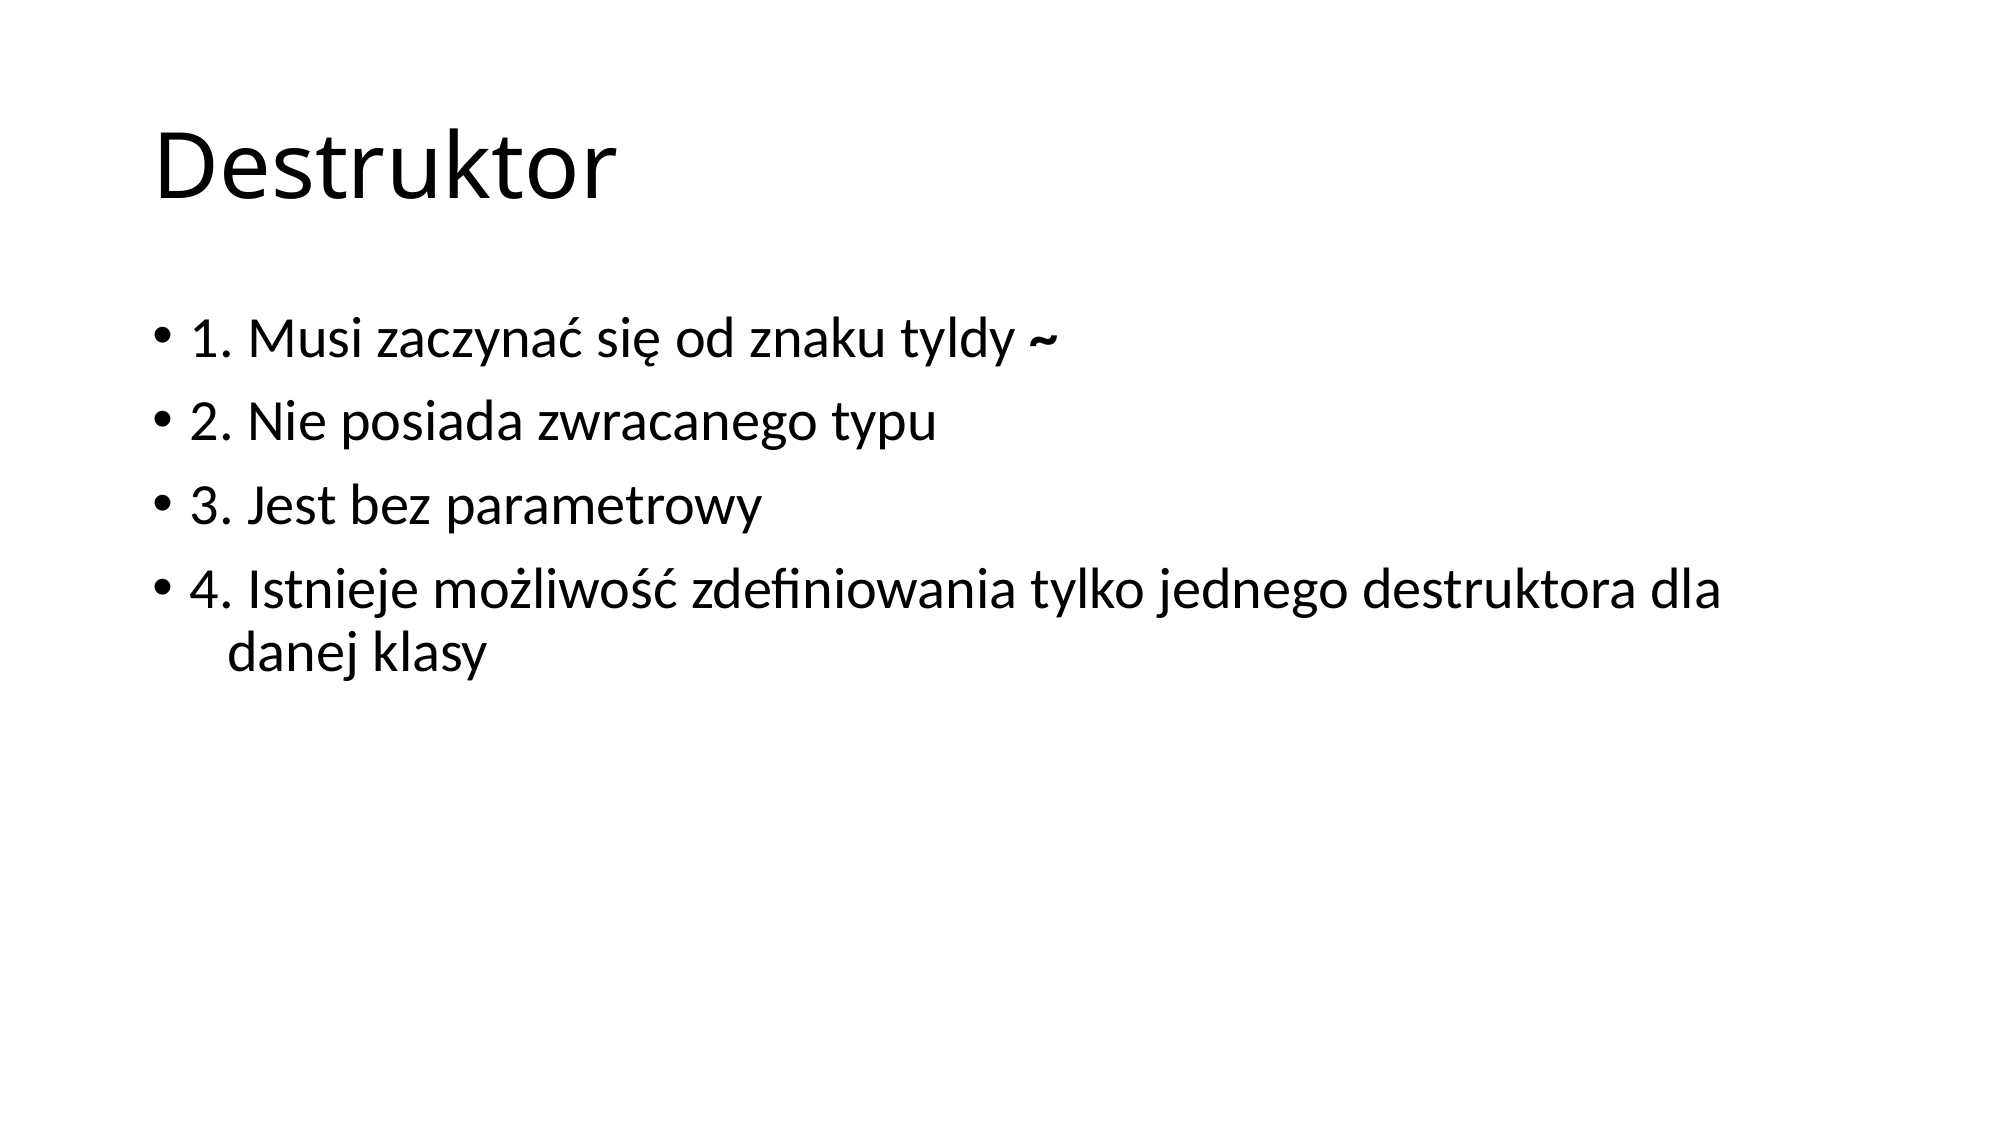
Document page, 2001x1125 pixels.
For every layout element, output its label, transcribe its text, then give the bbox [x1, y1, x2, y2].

list 1. Musi zaczynać się od znaku tyldy ~ 2. Nie posiada zwracanego typu 3. Jest bez parametrowy 4. Istnieje możliwość zdefiniowania tylko jednego destruktora dla danej klasy [137, 299, 1863, 1014]
title Destruktor [137, 59, 1863, 278]
